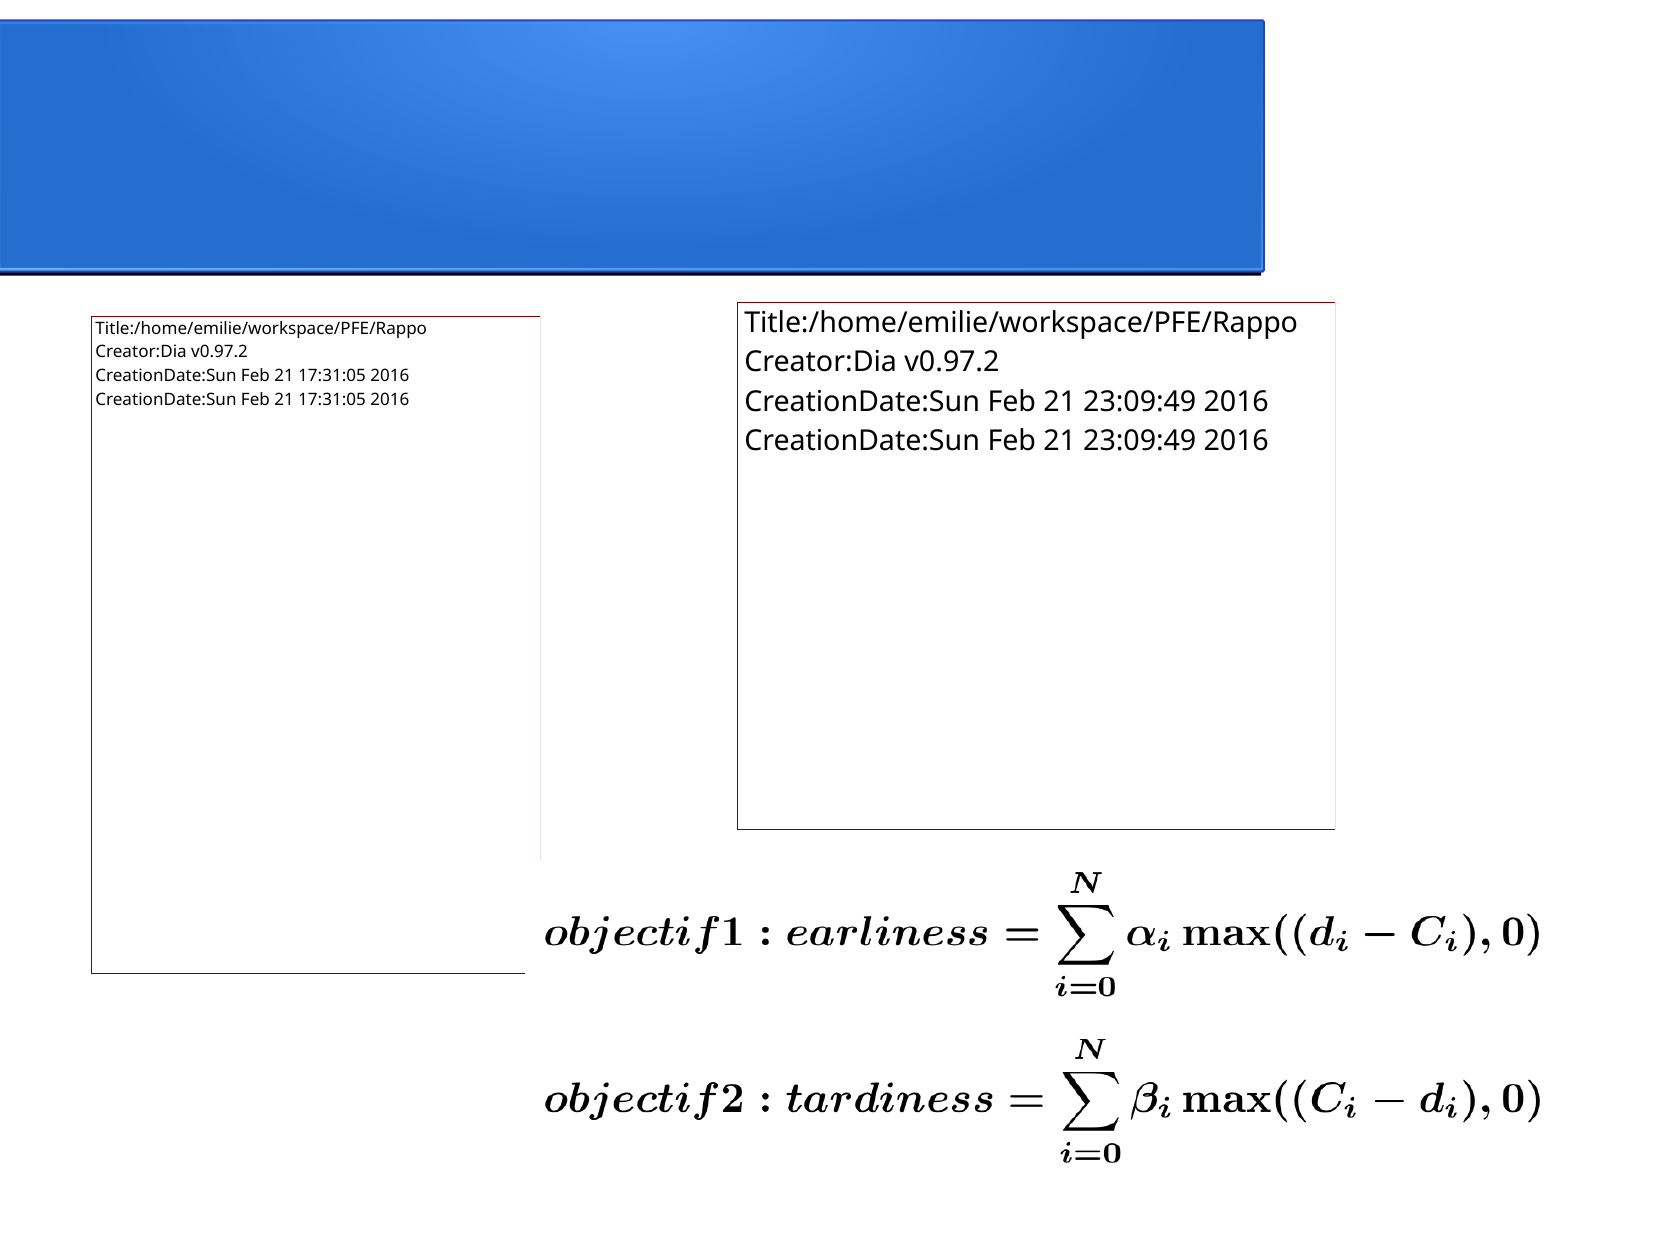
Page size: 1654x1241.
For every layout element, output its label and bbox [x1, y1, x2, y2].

picture [90, 315, 1576, 1186]
picture [735, 300, 1336, 830]
